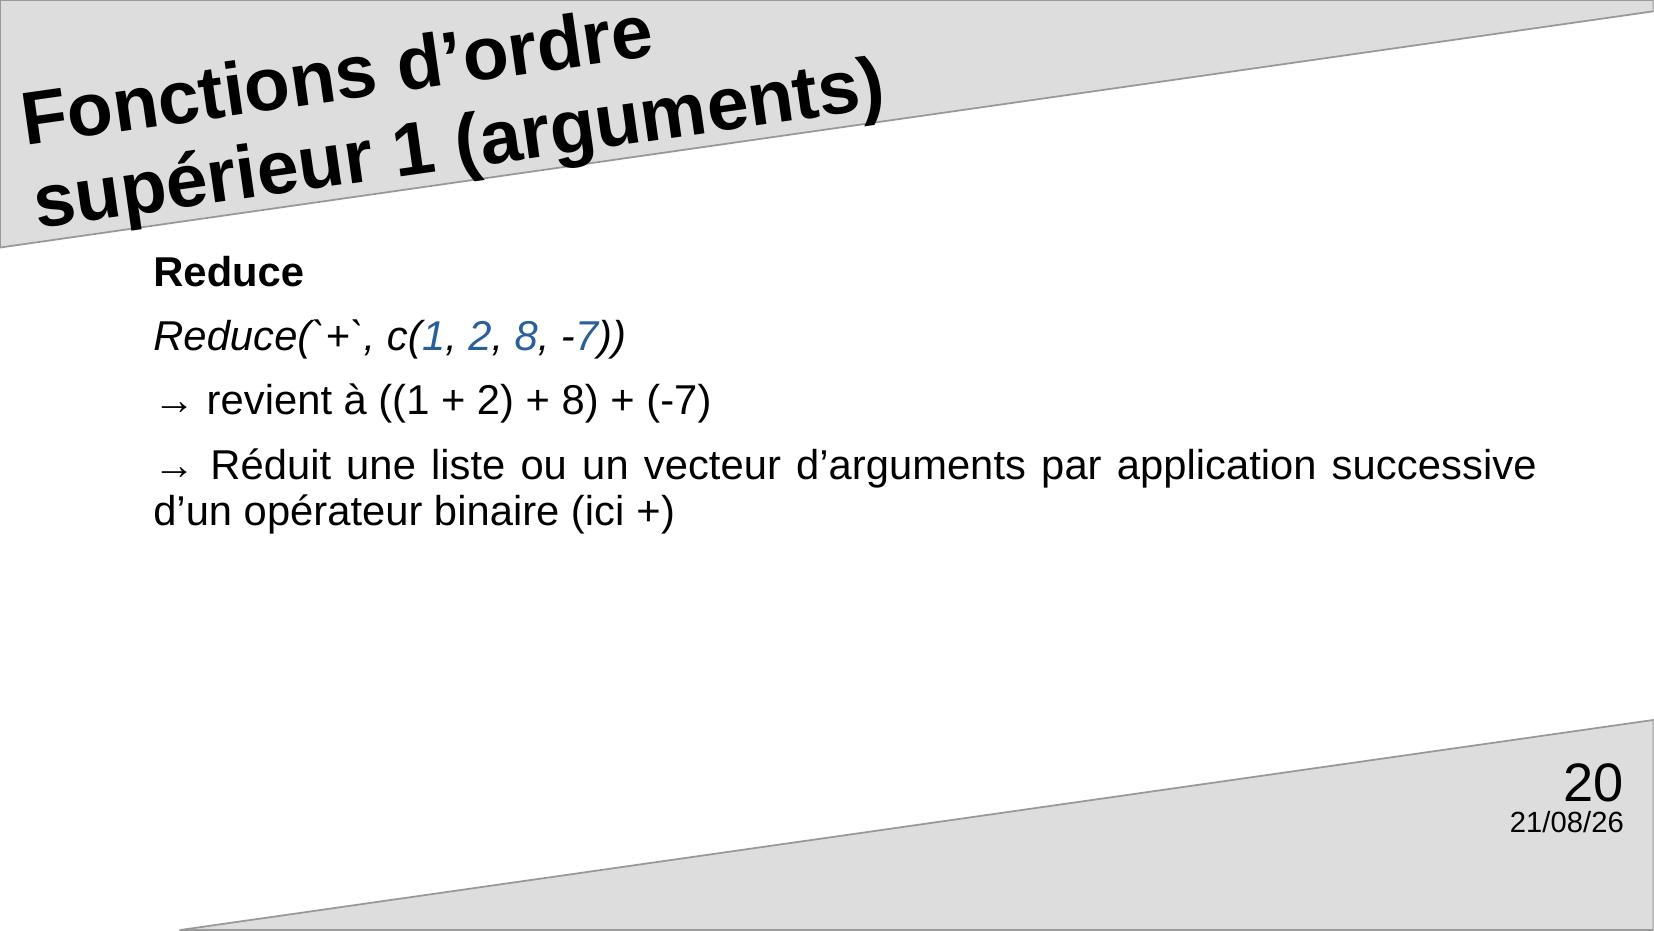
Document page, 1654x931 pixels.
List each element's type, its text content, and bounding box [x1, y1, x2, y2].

list Reduce Reduce(`+`, c(1, 2, 8, -7)) → revient à ((1 + 2) + 8) + (-7) → Réduit une liste ou un vecteur d’arguments par application successive d’un opérateur binaire (ici +) [82, 248, 1538, 789]
title Fonctions d’ordre supérieur 1 (arguments) [16, 0, 1502, 245]
